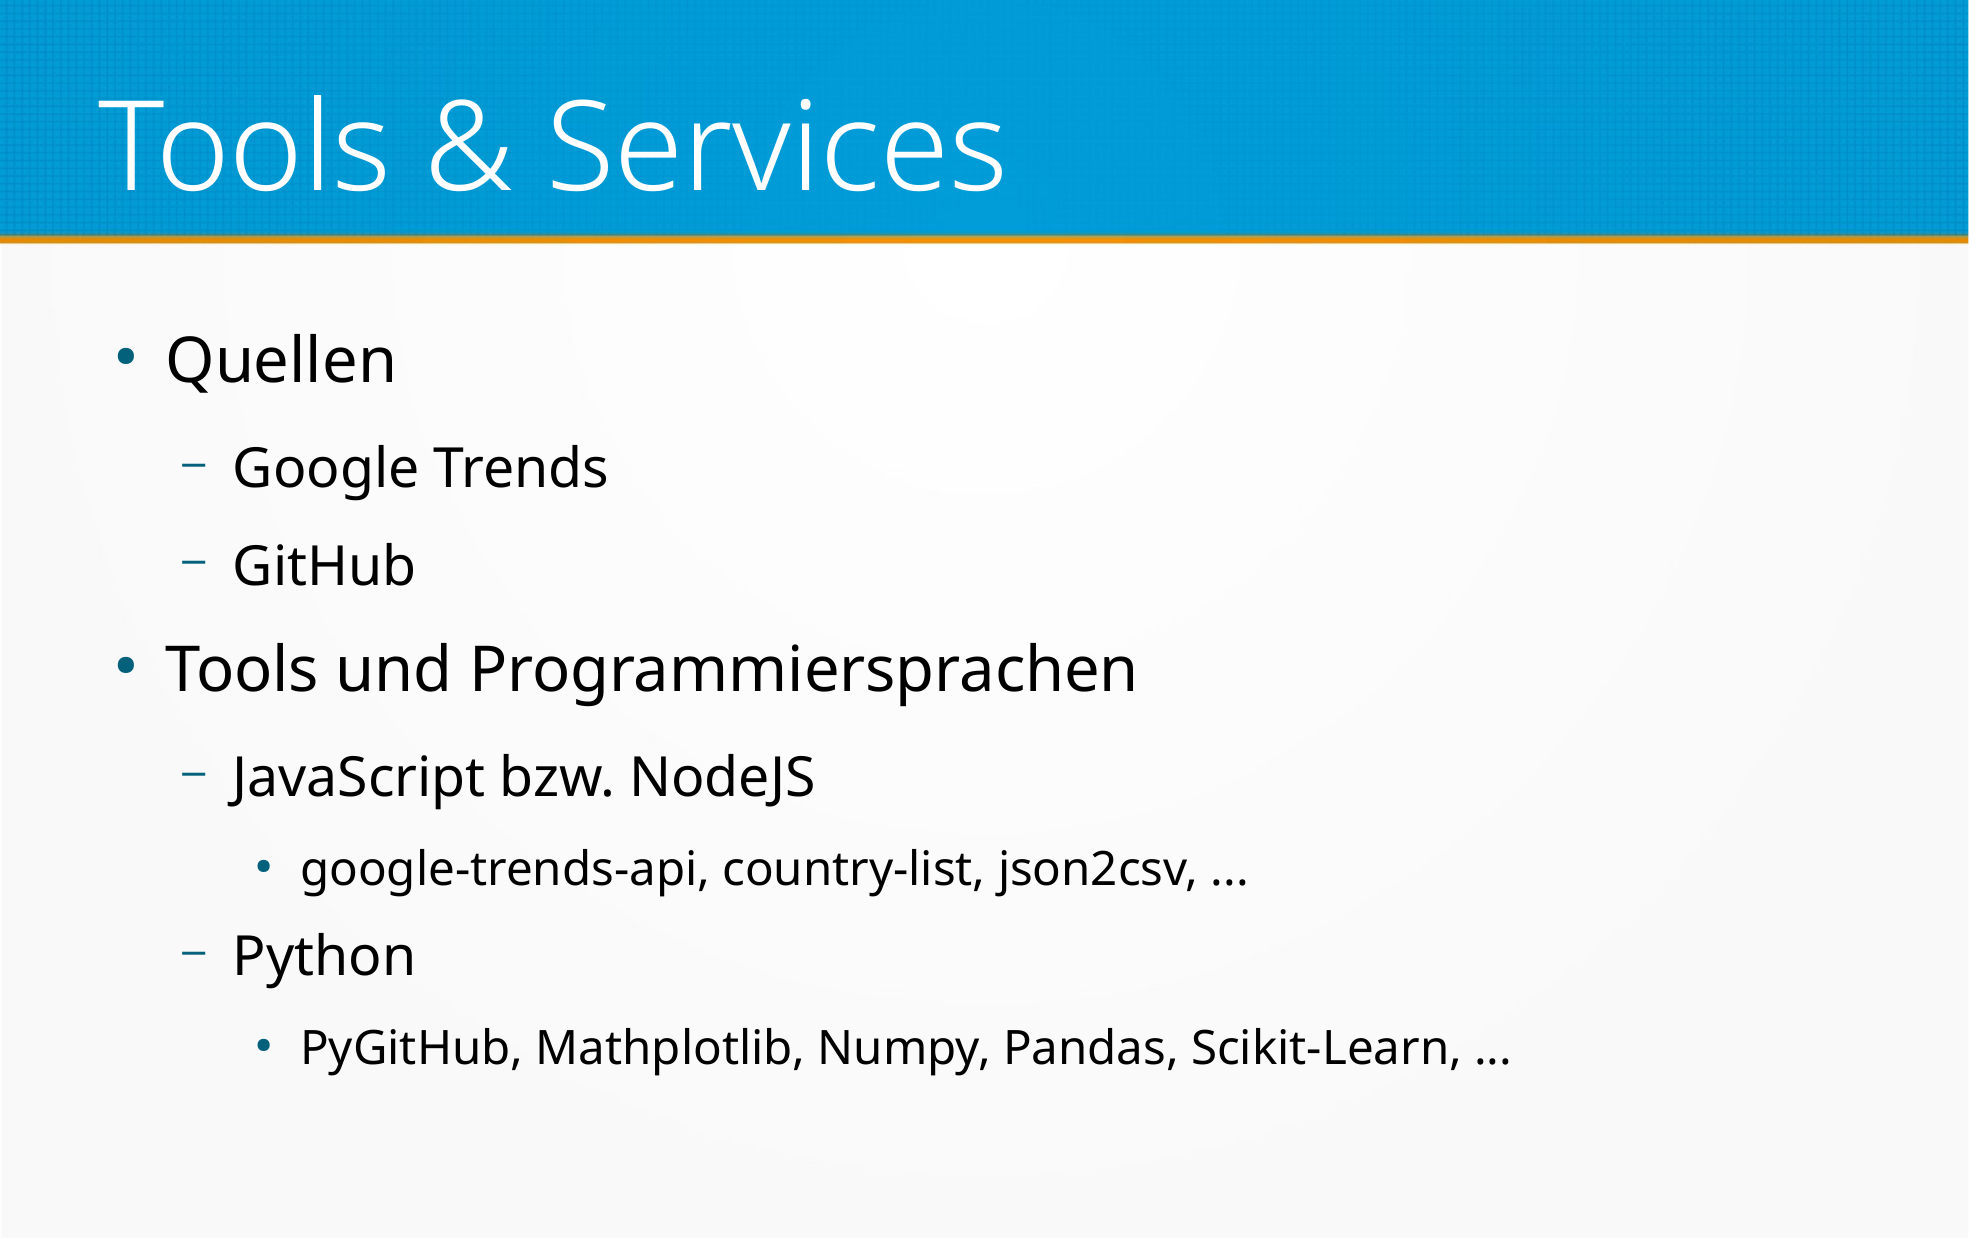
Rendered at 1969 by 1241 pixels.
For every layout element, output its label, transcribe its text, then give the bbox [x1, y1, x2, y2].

list Quellen Google Trends GitHub Tools und Programmiersprachen JavaScript bzw. NodeJS google-trends-api, country-list, json2csv, ... Python PyGitHub, Mathplotlib, Numpy, Pandas, Scikit-Learn, ... [98, 315, 1861, 1081]
picture [0, 233, 1969, 1241]
title Tools & Services [98, 19, 1870, 227]
